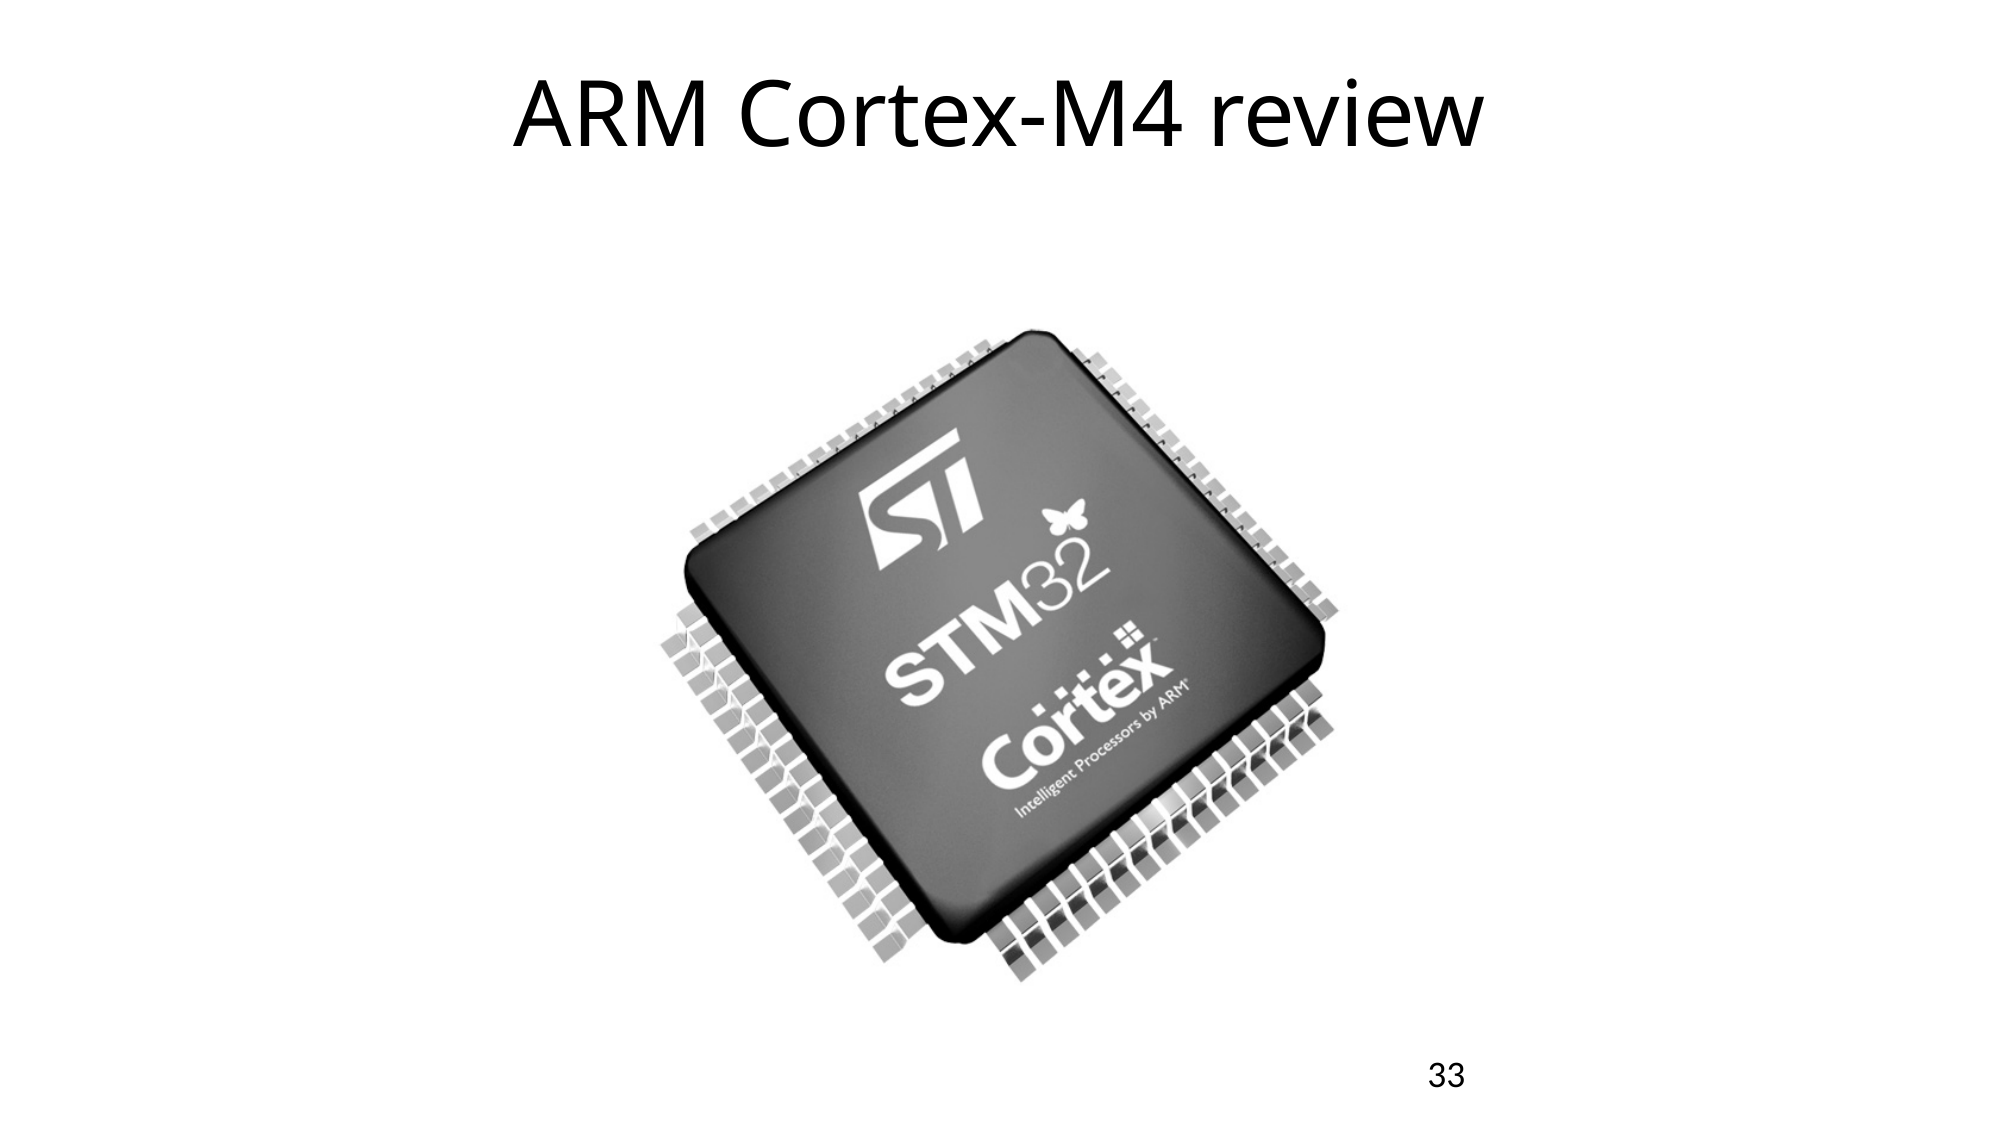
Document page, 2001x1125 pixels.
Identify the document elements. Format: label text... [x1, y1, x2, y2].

title ARM Cortex-M4 review [137, 59, 1863, 278]
slide_number <number> [1412, 1042, 1863, 1103]
picture [643, 299, 1357, 1014]
